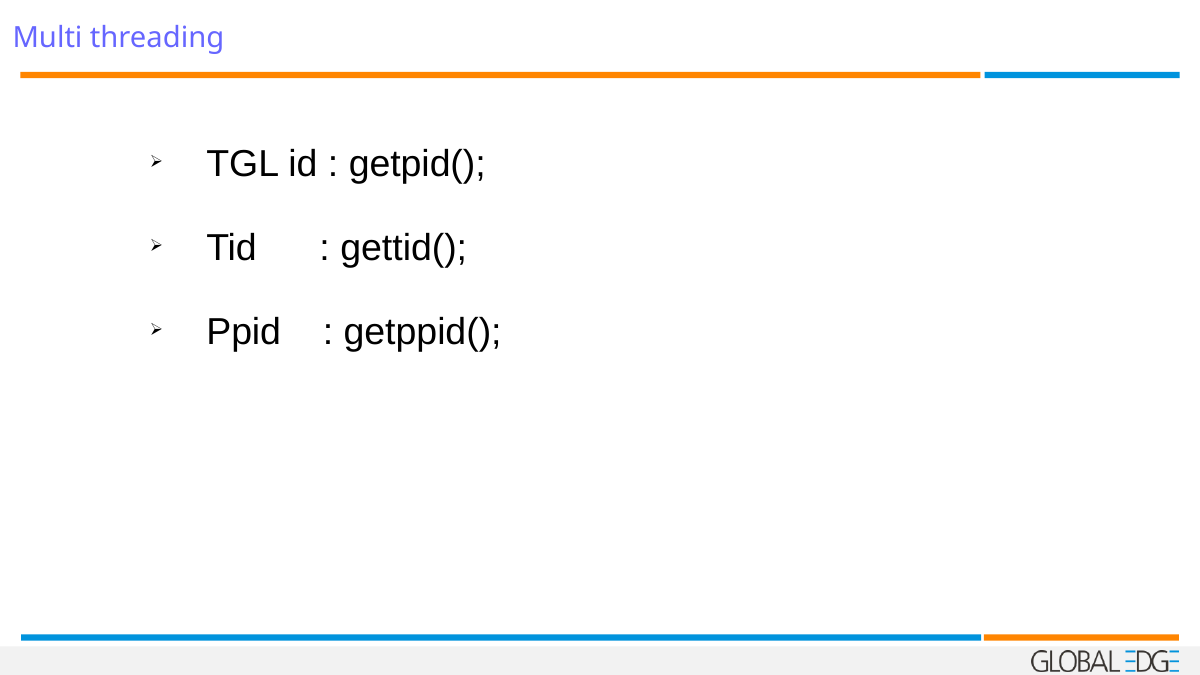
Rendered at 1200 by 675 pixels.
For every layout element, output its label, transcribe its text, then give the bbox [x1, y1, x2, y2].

picture [1031, 650, 1179, 672]
text_box TGL id : getpid(); Tid : gettid(); Ppid : getppid(); [135, 135, 1051, 444]
title Multi threading [12, 9, 1088, 63]
